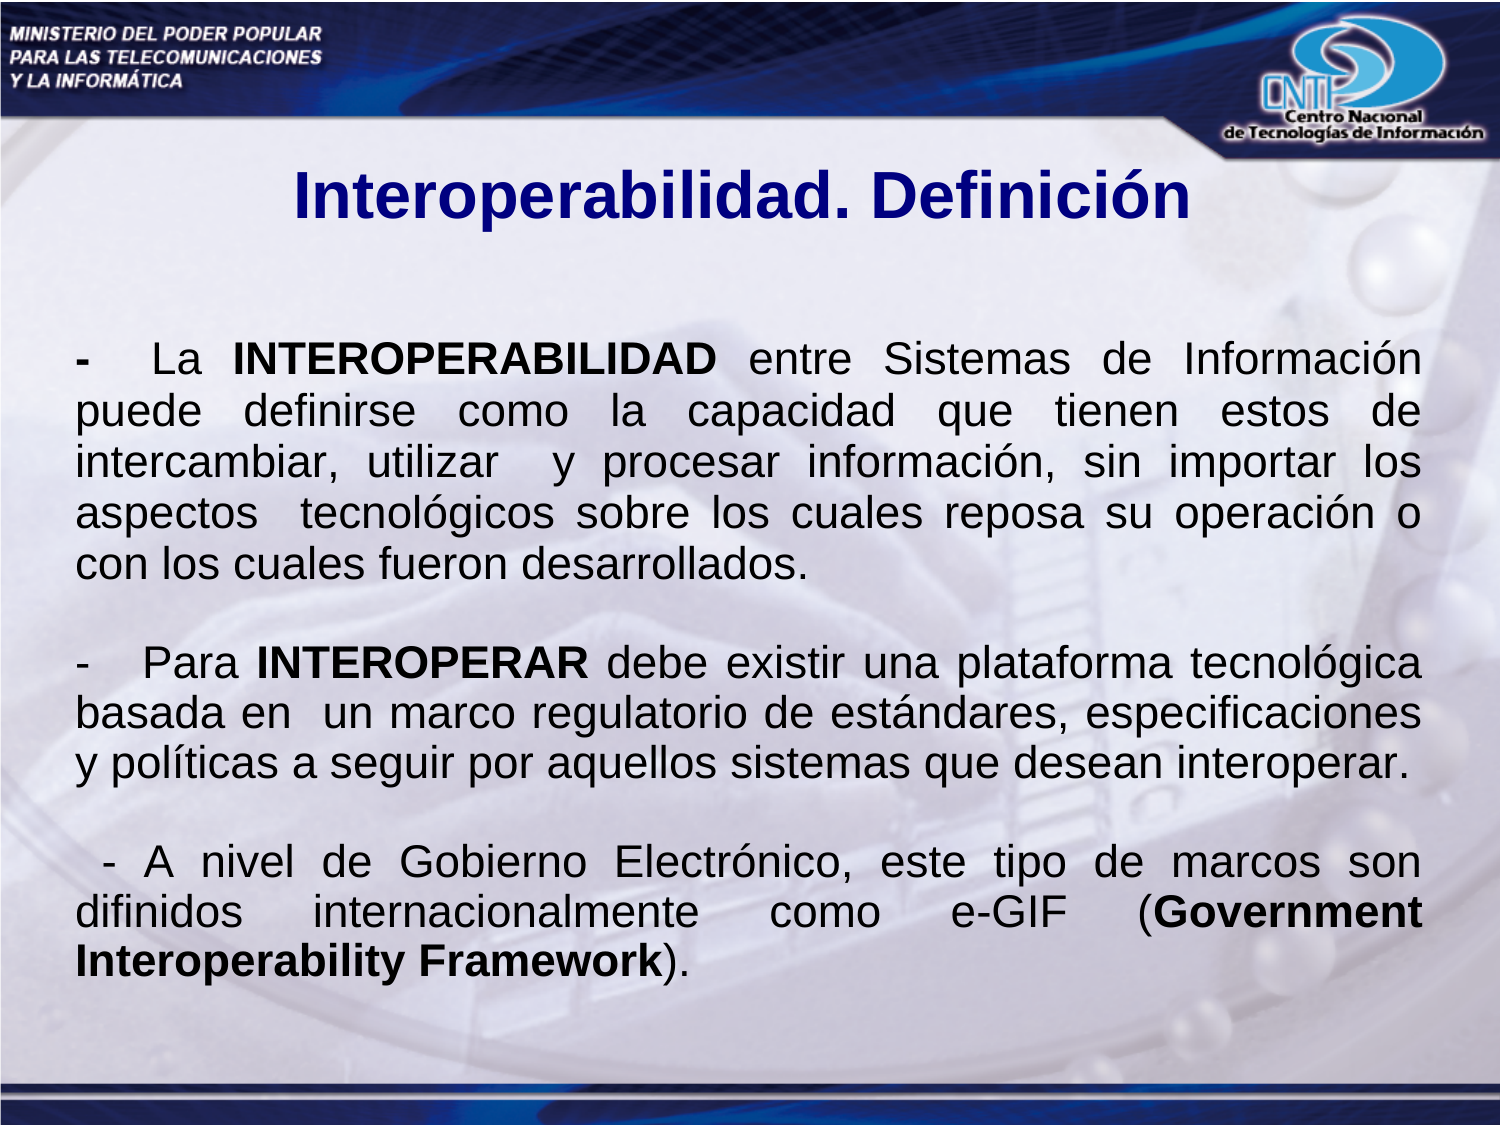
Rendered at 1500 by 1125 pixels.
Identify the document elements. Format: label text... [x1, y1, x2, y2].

picture [0, 2, 1500, 1125]
subtitle - La INTEROPERABILIDAD entre Sistemas de Información puede definirse como la capacidad que tienen estos de intercambiar, utilizar y procesar información, sin importar los aspectos tecnológicos sobre los cuales reposa su operación o con los cuales fueron desarrollados. - Para INTEROPERAR debe existir una plataforma tecnológica basada en un marco regulatorio de estándares, especificaciones y políticas a seguir por aquellos sistemas que desean interoperar. - A nivel de Gobierno Electrónico, este tipo de marcos son difinidos internacionalmente como e-GIF (Government Interoperability Framework). [74, 197, 1423, 1072]
title Interoperabilidad. Definición [69, 144, 1418, 266]
